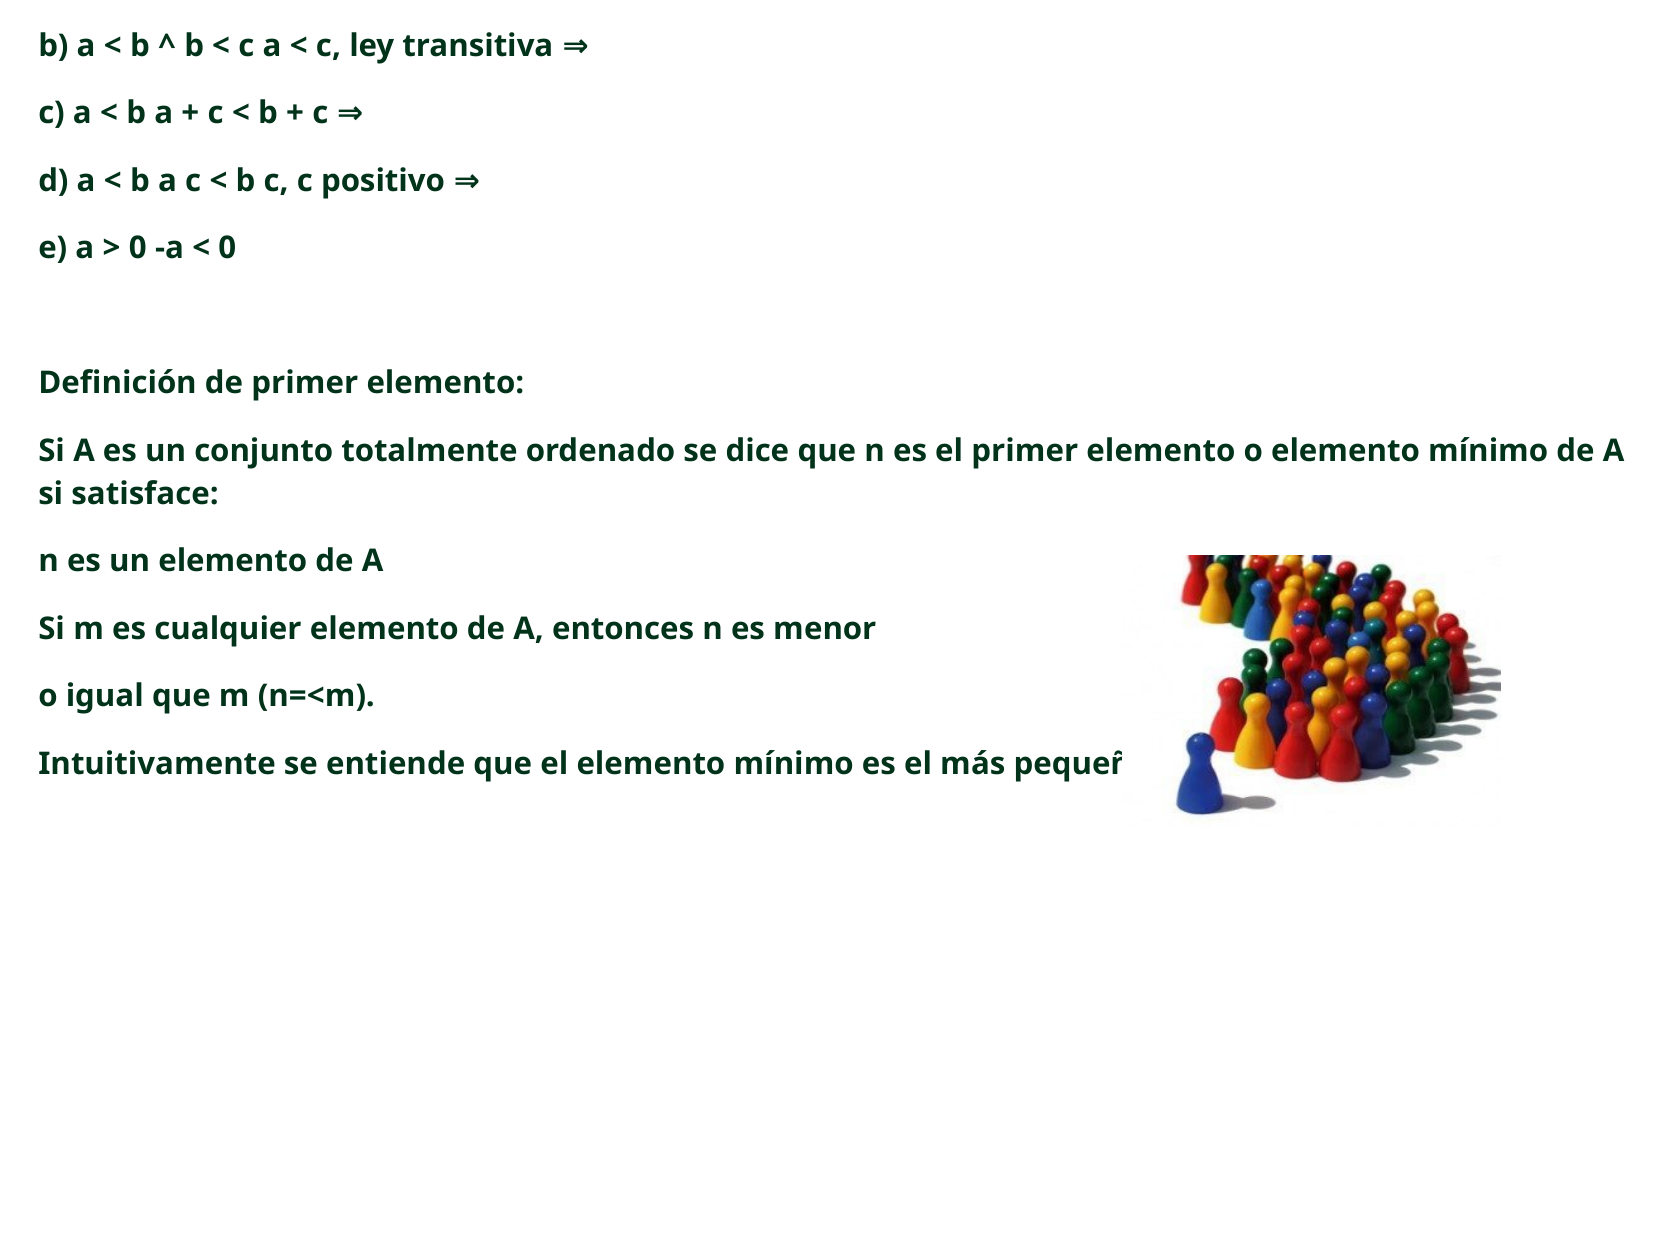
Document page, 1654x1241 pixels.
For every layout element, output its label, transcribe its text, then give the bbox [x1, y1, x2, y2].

picture [1122, 555, 1501, 827]
text_box a) b Z+ ↔ b > 0 ∈ b) a < b ^ b < c a < c, ley transitiva ⇒ c) a < b a + c < b + c ⇒ d) a < b a c < b c, c positivo ⇒ e) a > 0 -a < 0 Definición de primer elemento: Si A es un conjunto totalmente ordenado se dice que n es el primer elemento o elemento mínimo de A si satisface: n es un elemento de A Si m es cualquier elemento de A, entonces n es menor o igual que m (n=<m). Intuitivamente se entiende que el elemento mínimo es el más pequeño de un conjunto. [23, 0, 1654, 1241]
